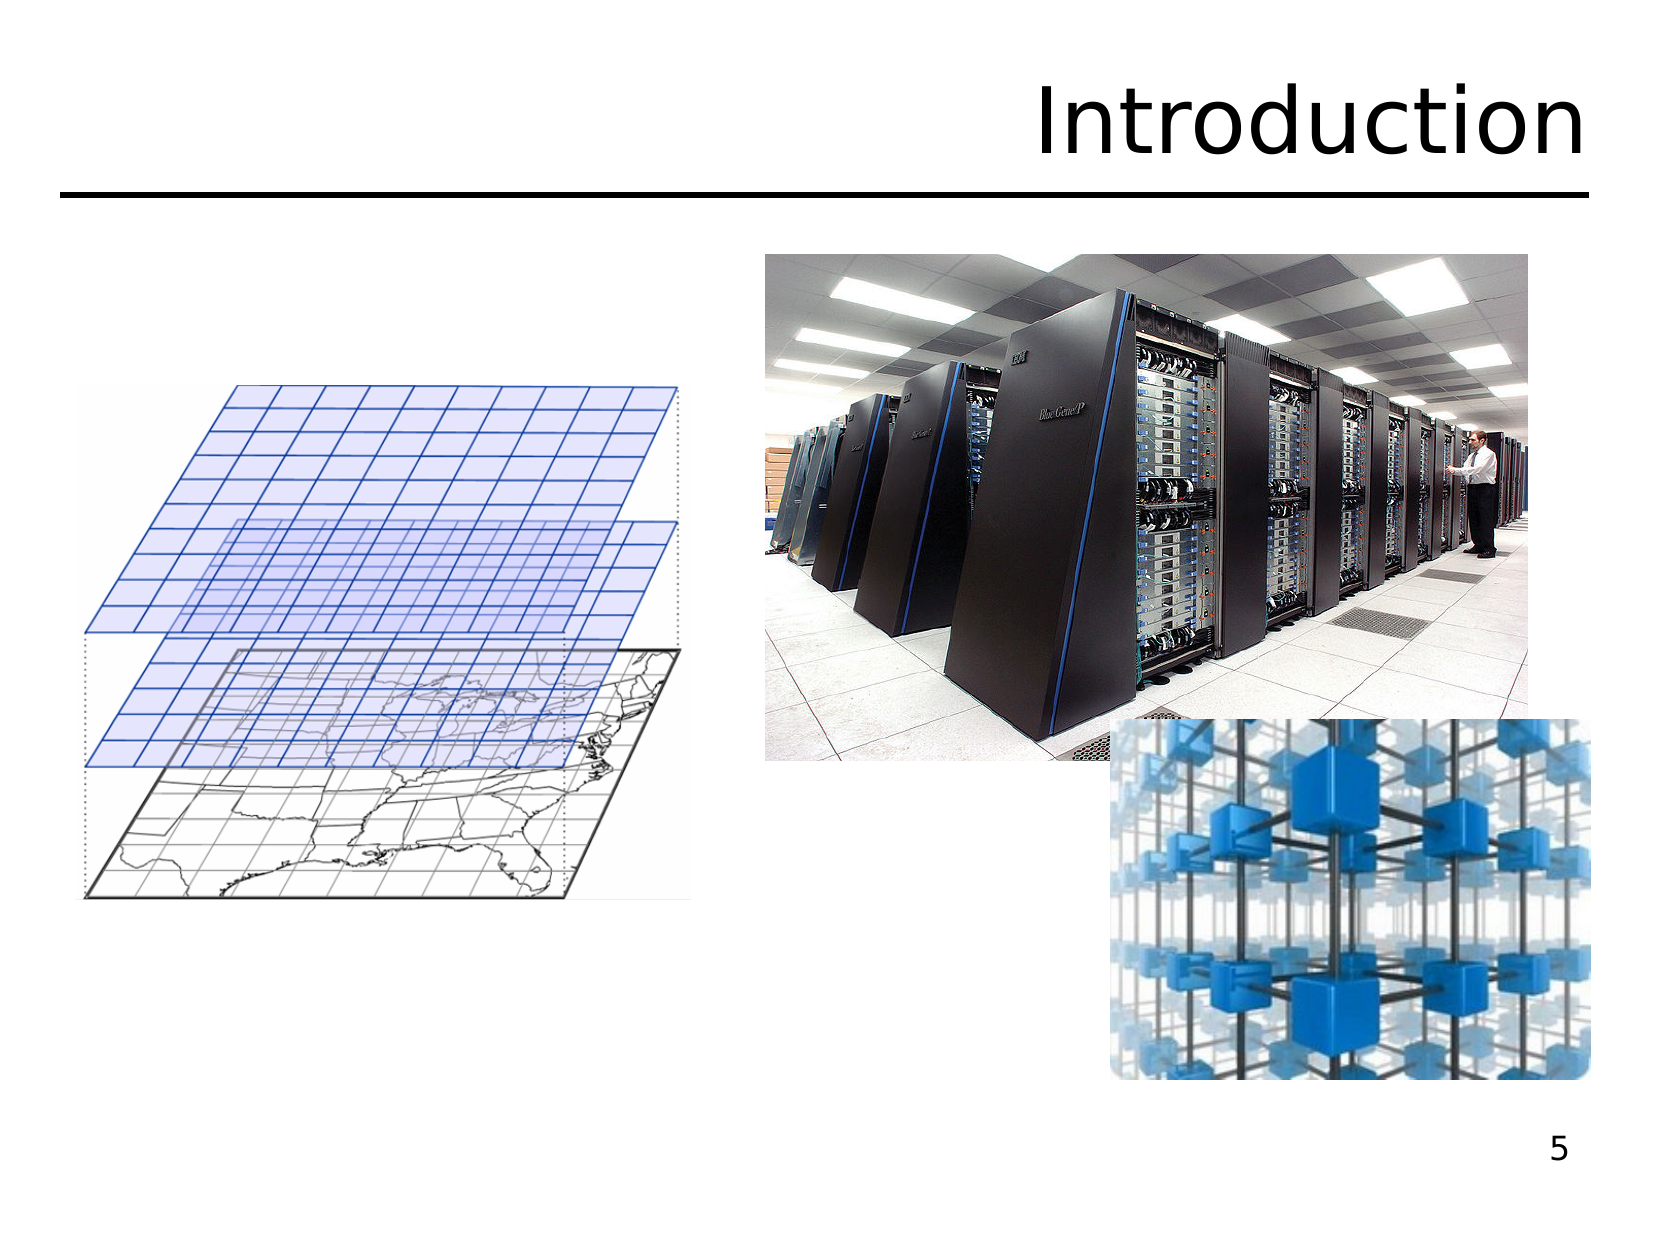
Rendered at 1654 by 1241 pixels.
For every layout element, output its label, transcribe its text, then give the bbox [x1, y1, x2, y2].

title Introduction [101, 17, 1590, 226]
picture [765, 254, 1591, 1081]
picture [75, 385, 691, 901]
